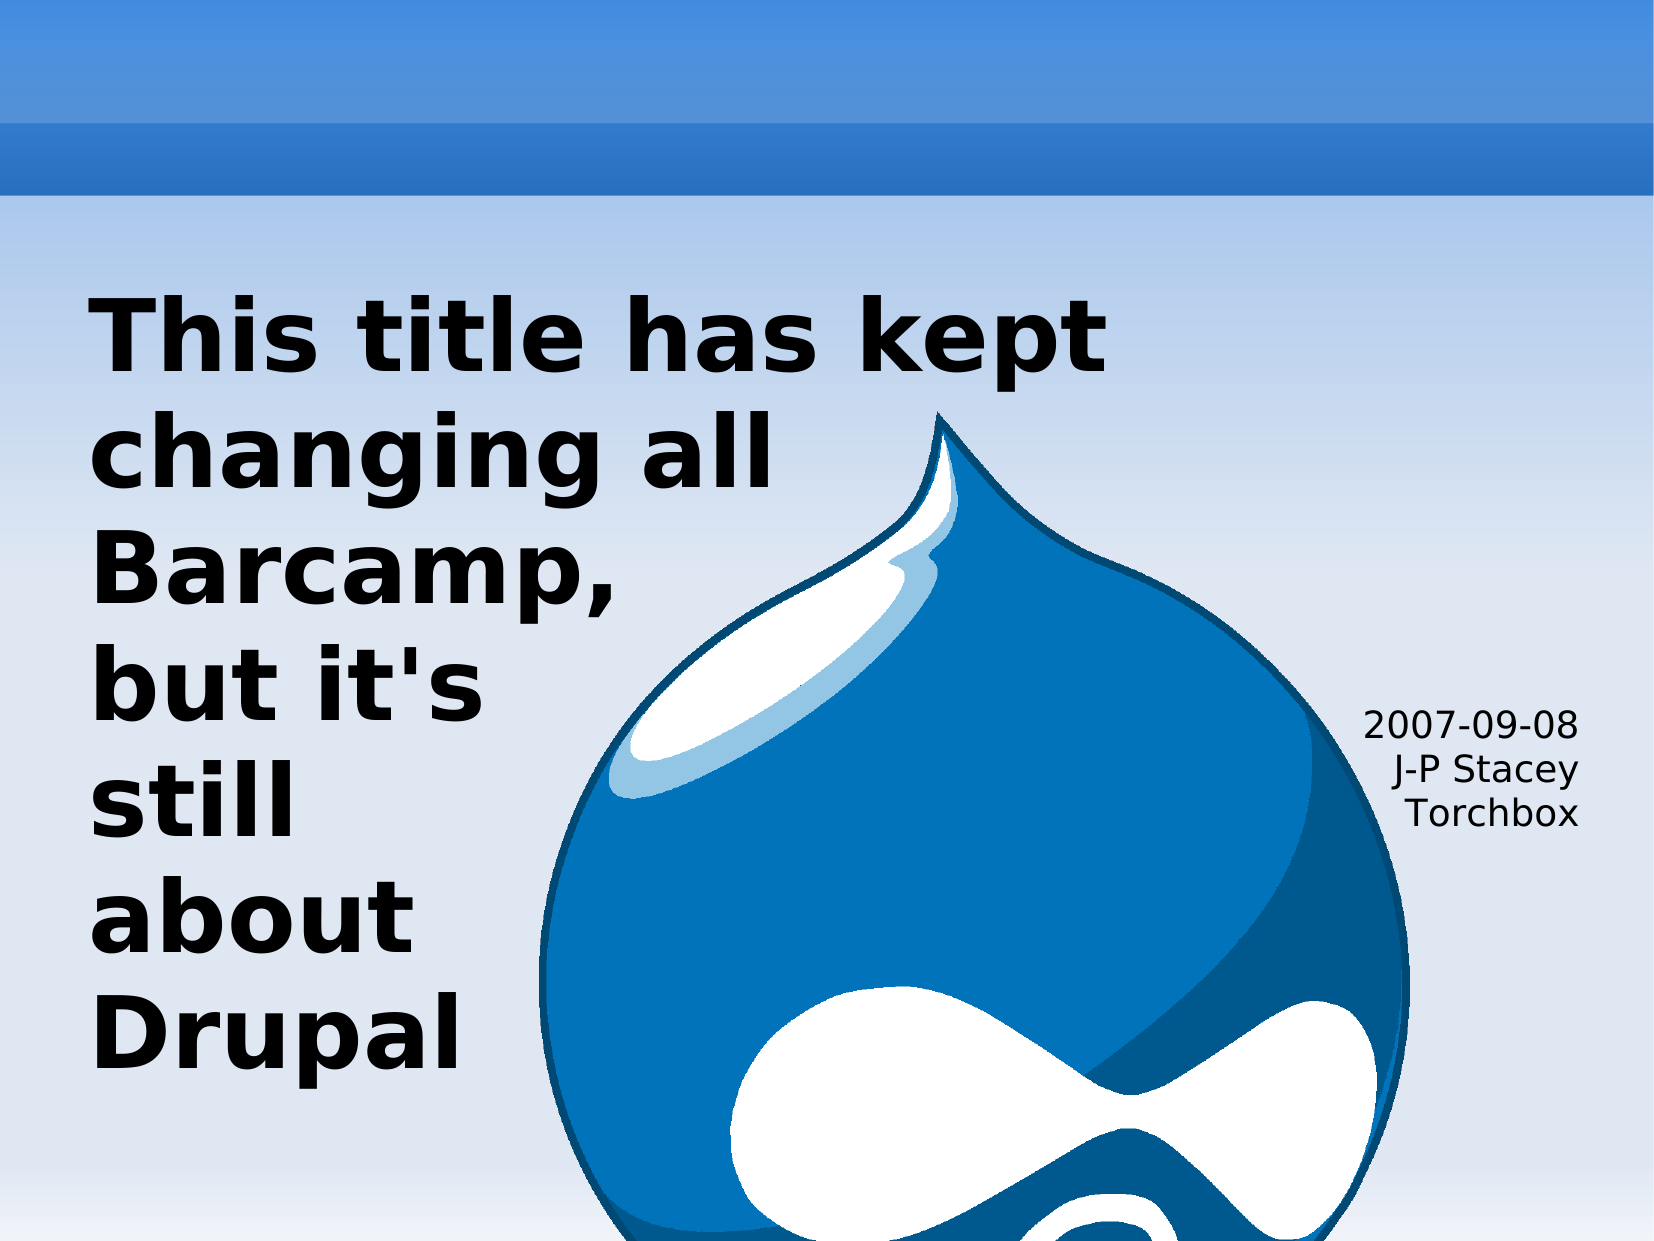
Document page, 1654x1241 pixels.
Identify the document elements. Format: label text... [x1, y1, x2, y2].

list This title has kept changing all Barcamp, but it's still about Drupal [88, 278, 1211, 1093]
text_box 2007-09-08 J-P Stacey Torchbox [1211, 696, 1595, 886]
picture [0, 0, 1654, 1241]
